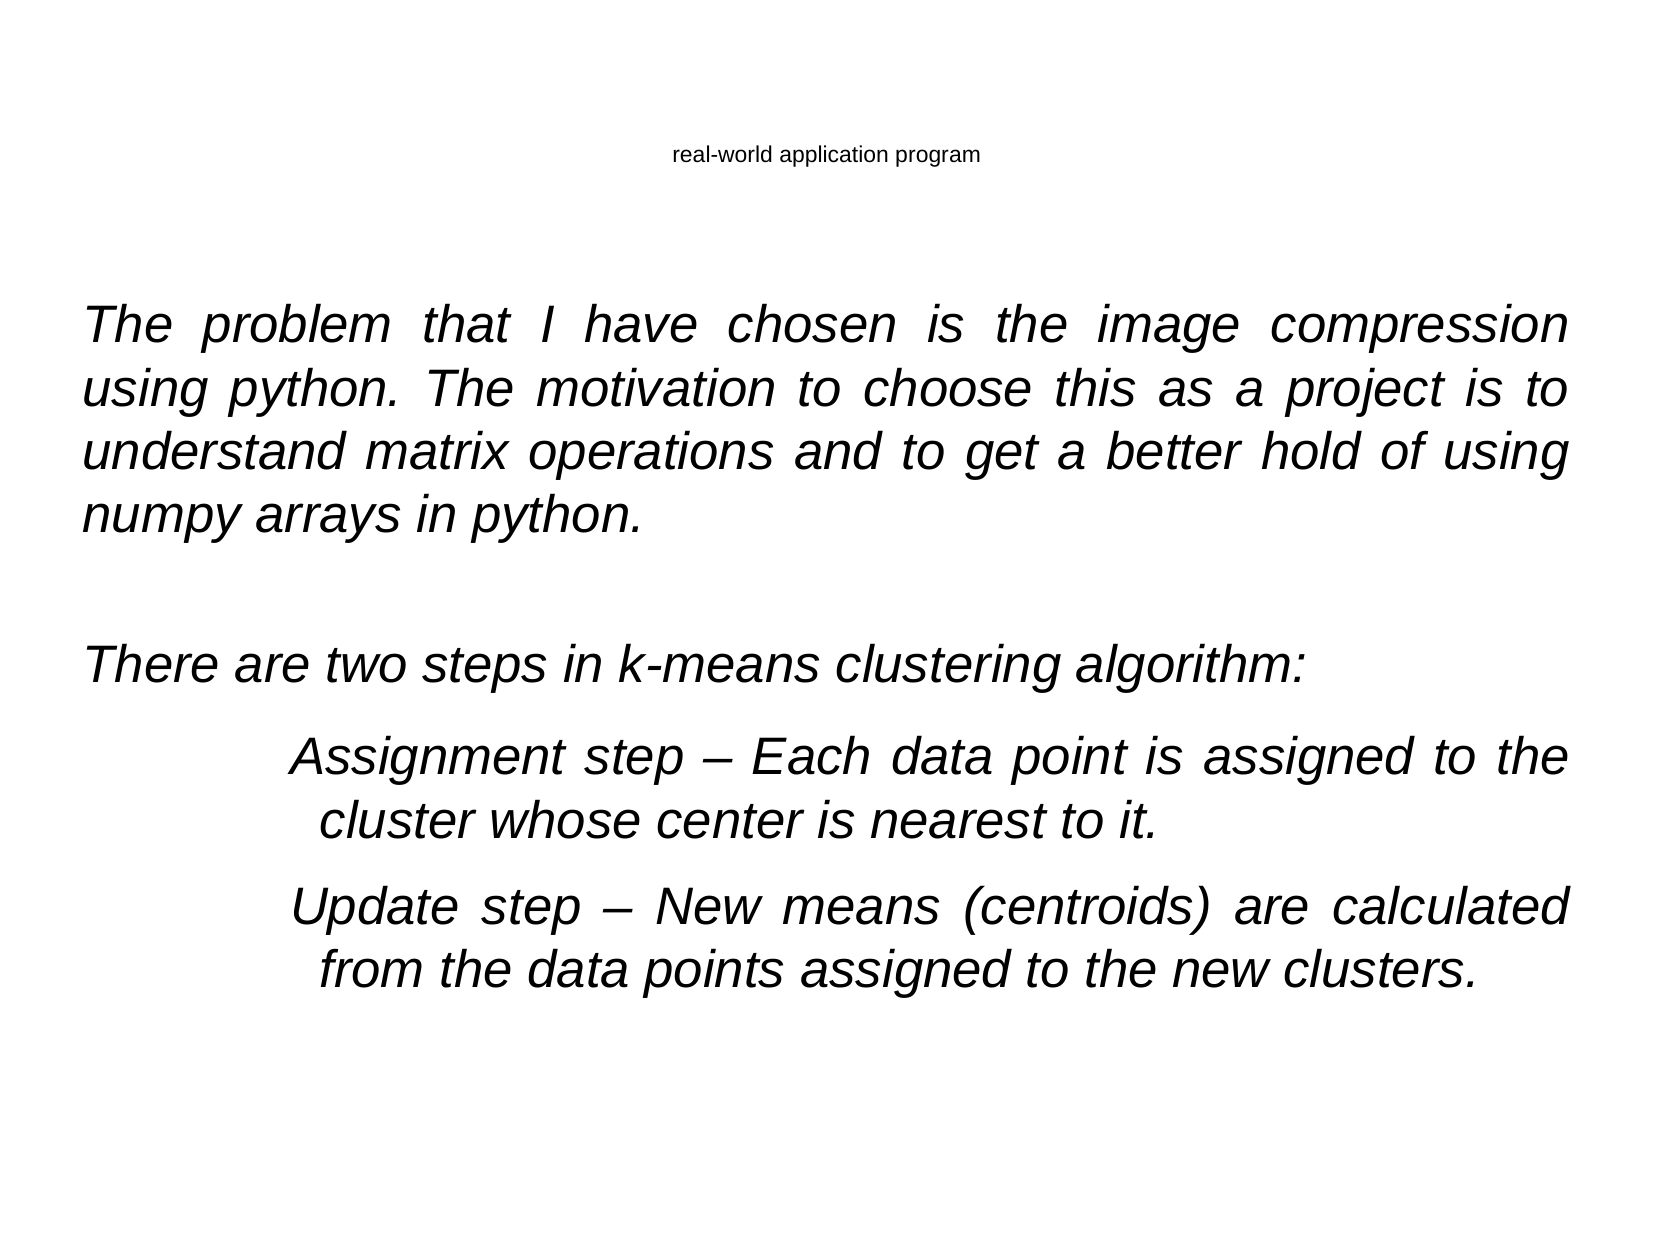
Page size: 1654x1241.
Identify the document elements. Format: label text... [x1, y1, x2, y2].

list The problem that I have chosen is the image compression using python. The motivation to choose this as a project is to understand matrix operations and to get a better hold of using numpy arrays in python. There are two steps in k-means clustering algorithm: Assignment step – Each data point is assigned to the cluster whose center is nearest to it. Update step – New means (centroids) are calculated from the data points assigned to the new clusters. [82, 290, 1571, 1010]
title real-world application program [82, 49, 1571, 257]
